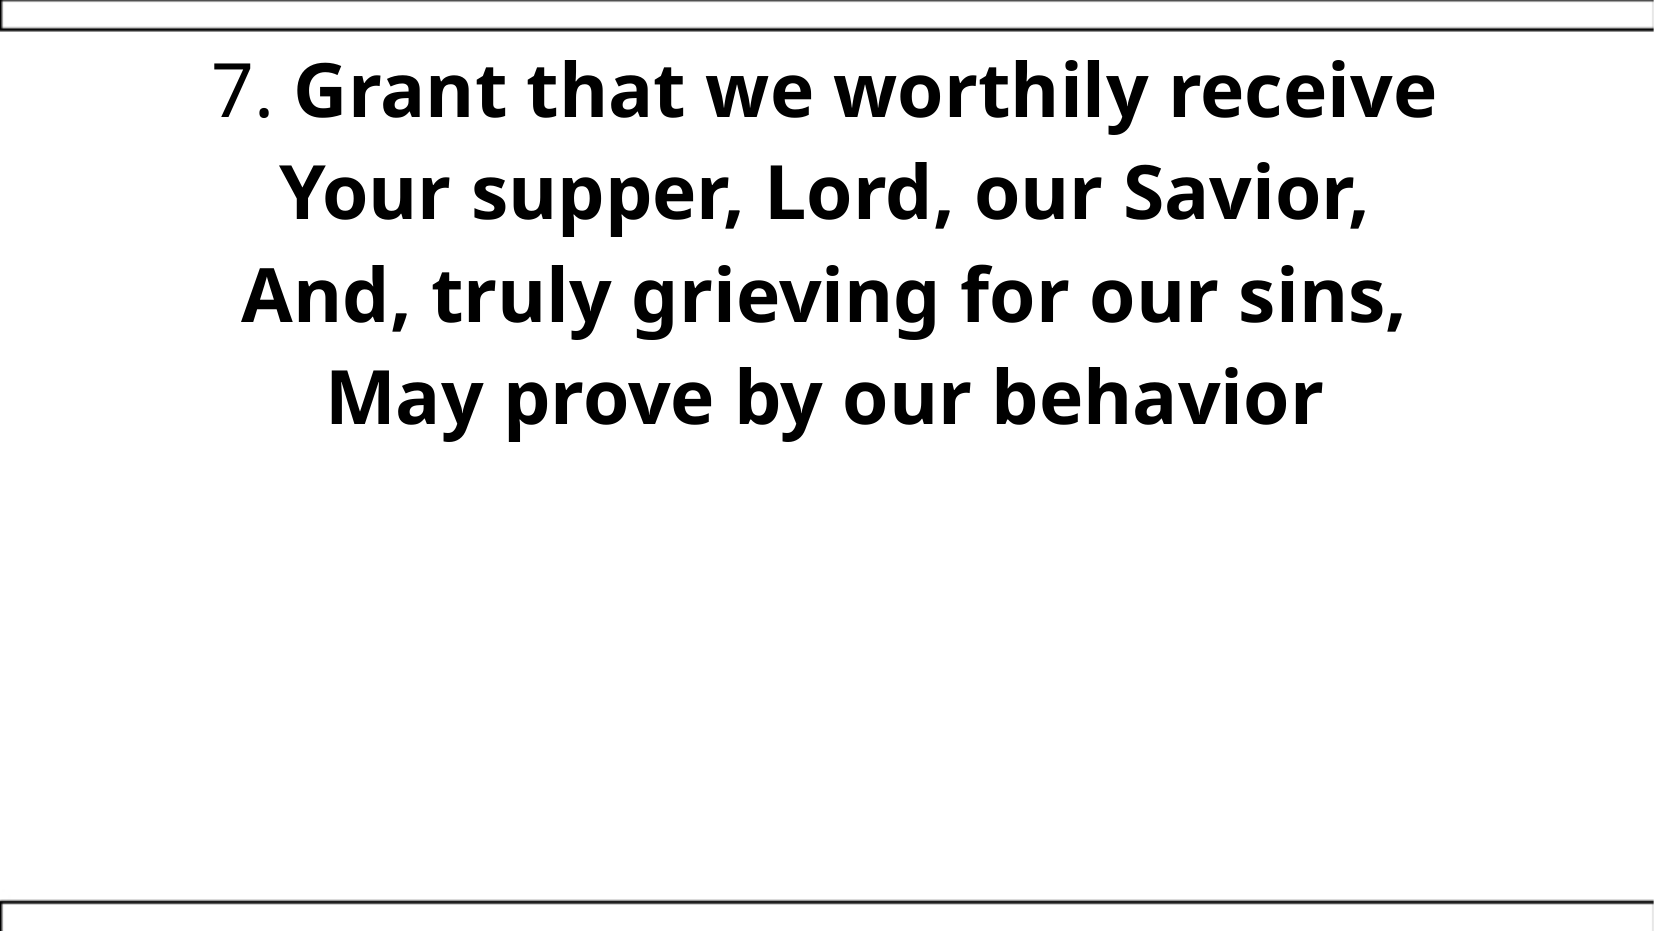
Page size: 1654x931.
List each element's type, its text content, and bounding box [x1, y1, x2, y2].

picture [0, 0, 1654, 931]
text_box 7. Grant that we worthily receive Your supper, Lord, our Savior, And, truly grieving for our sins, May prove by our behavior [105, 30, 1546, 445]
